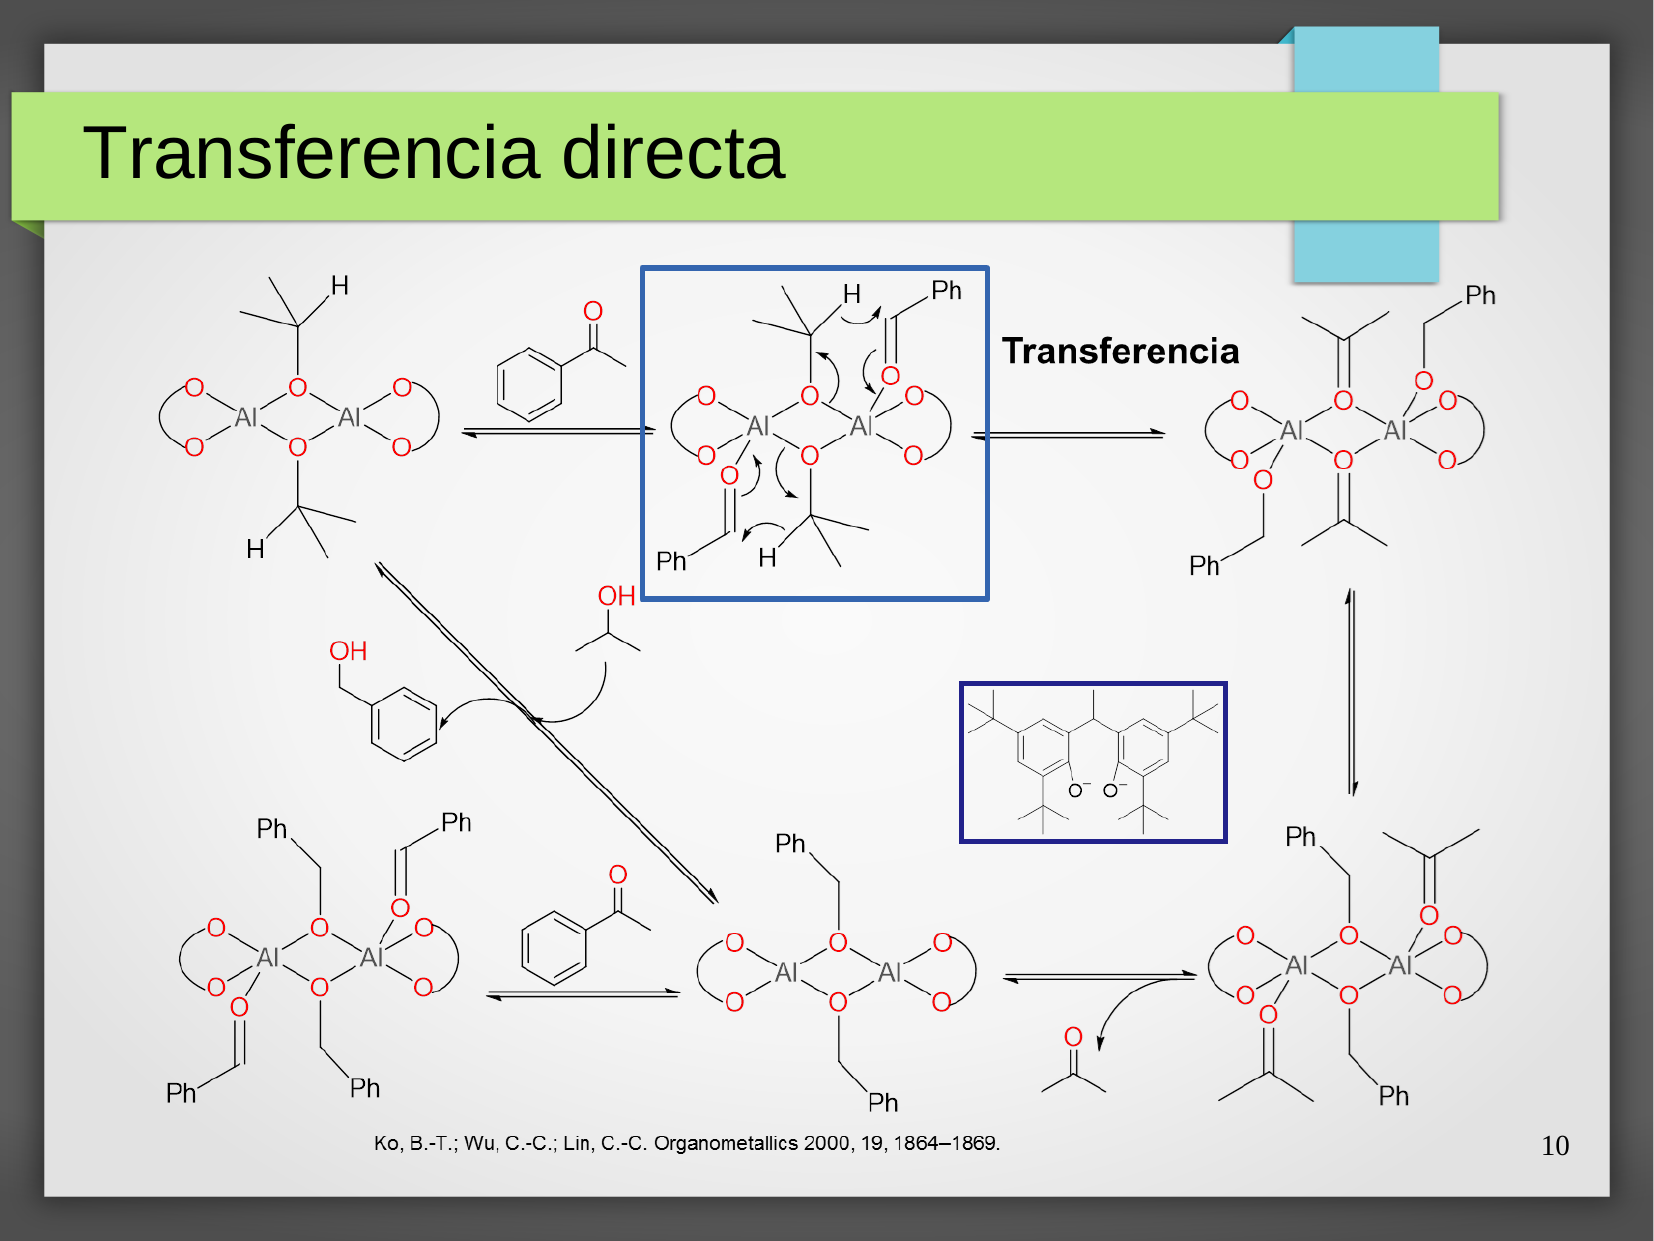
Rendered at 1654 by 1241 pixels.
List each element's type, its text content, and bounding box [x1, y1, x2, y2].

text_box <number> [1185, 1129, 1571, 1215]
text_box Transferencia directa [82, 94, 1264, 213]
picture [0, 0, 1654, 1241]
